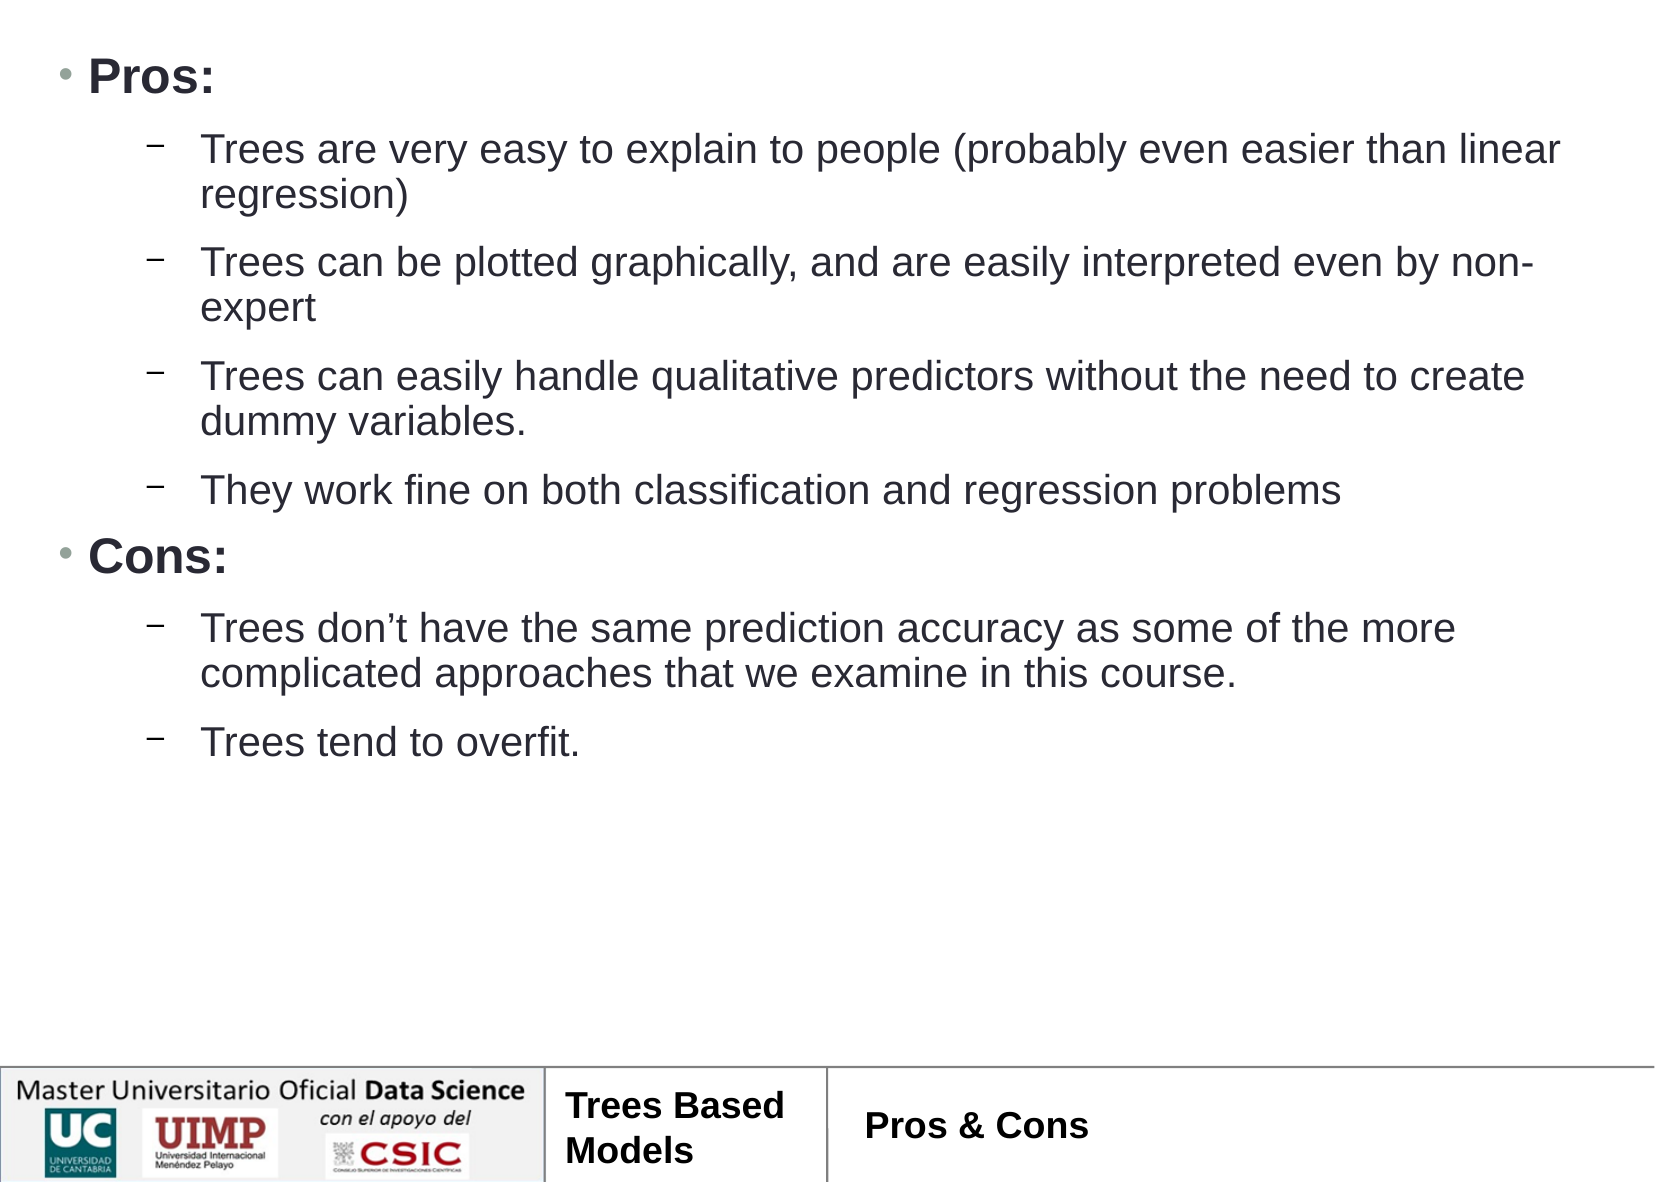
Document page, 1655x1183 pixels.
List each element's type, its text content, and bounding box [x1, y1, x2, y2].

text_box Pros & Cons [849, 1093, 1524, 1146]
list Pros: Trees are very easy to explain to people (probably even easier than linear regression) Trees can be plotted graphically, and are easily interpreted even by non-expert Trees can easily handle qualitative predictors without the need to create dummy variables. They work fine on both classification and regression problems Cons: Trees don’t have the same prediction accuracy as some of the more complicated approaches that we examine in this course. Trees tend to overfit. [43, 36, 1607, 877]
picture [546, 1069, 550, 1182]
picture [0, 1068, 543, 1182]
